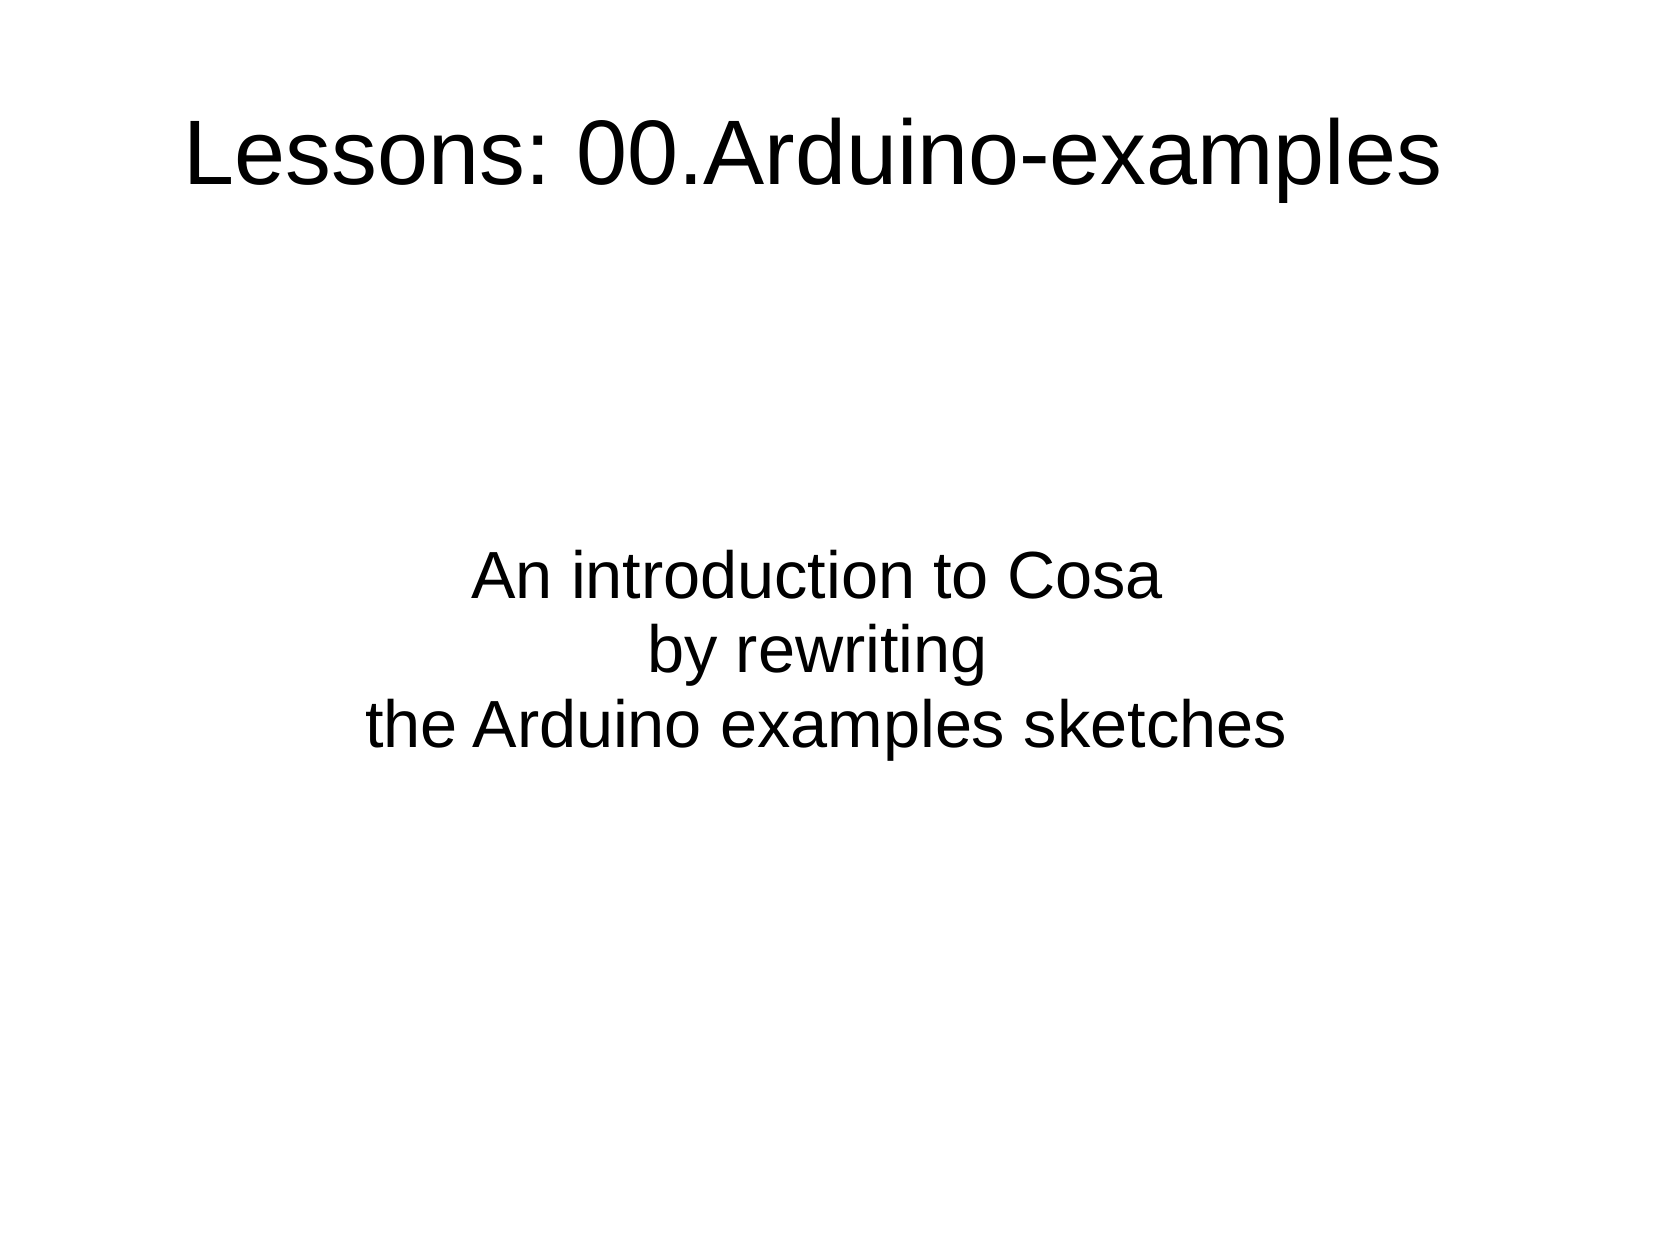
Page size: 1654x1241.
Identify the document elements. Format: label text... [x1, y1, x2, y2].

title Lessons: 00.Arduino-examples [82, 49, 1571, 257]
subtitle An introduction to Cosa by rewriting the Arduino examples sketches [82, 290, 1571, 1010]
